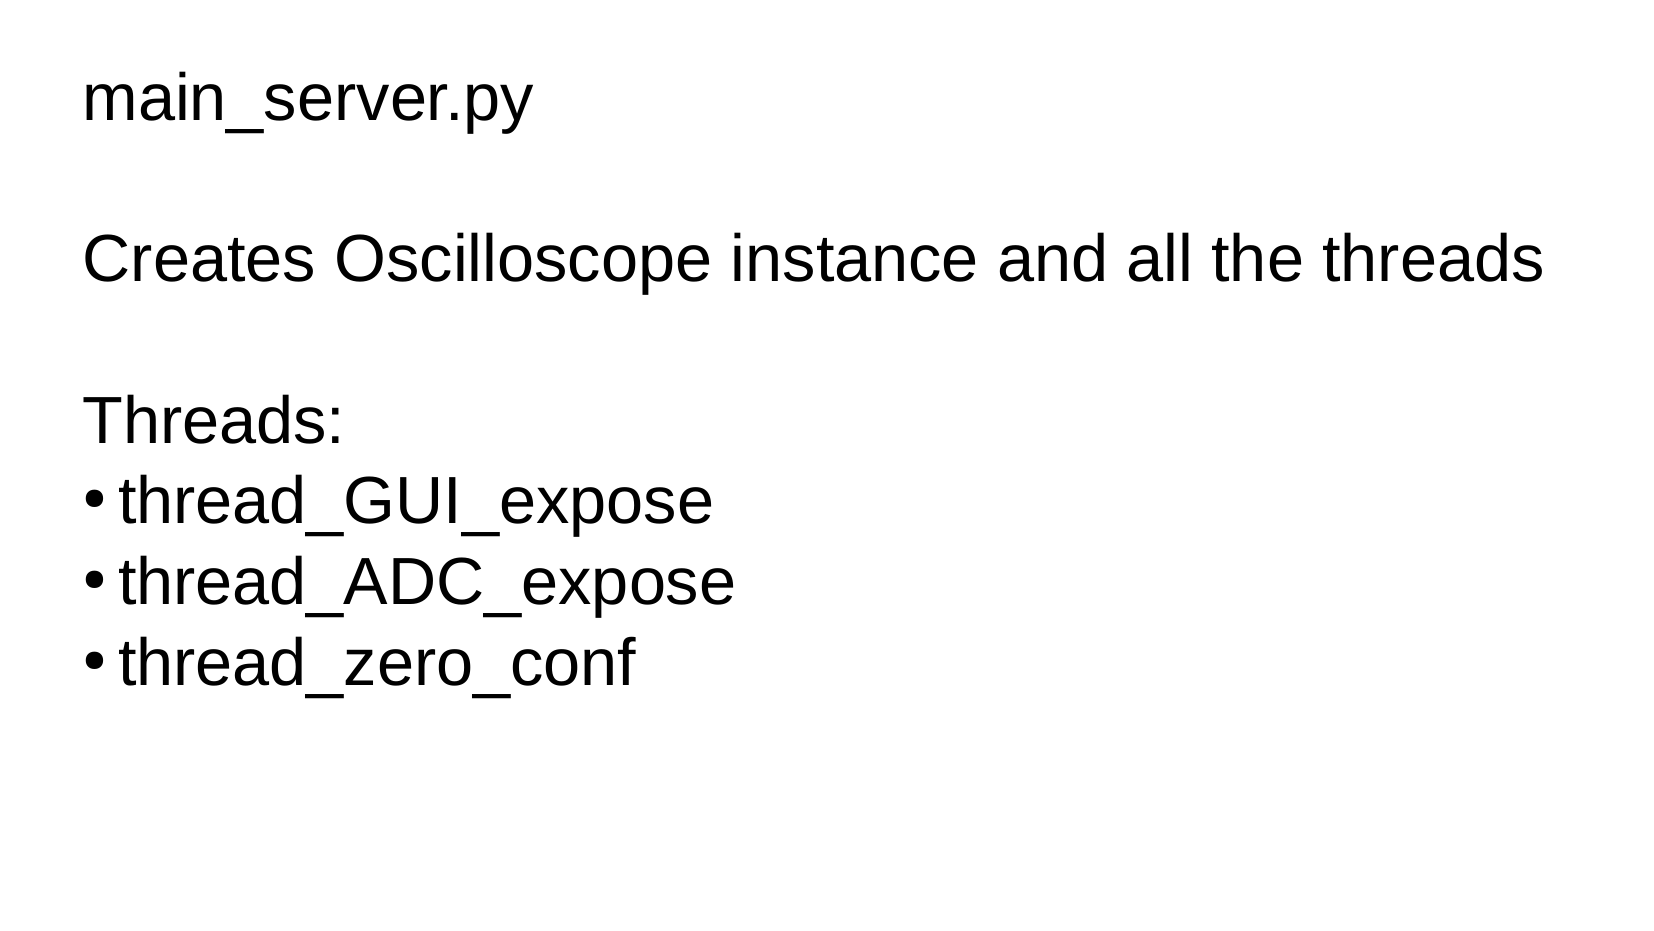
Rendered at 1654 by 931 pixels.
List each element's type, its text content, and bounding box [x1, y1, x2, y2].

subtitle main_server.py Creates Oscilloscope instance and all the threads Threads: thread_GUI_expose thread_ADC_expose thread_zero_conf [82, 60, 1571, 931]
